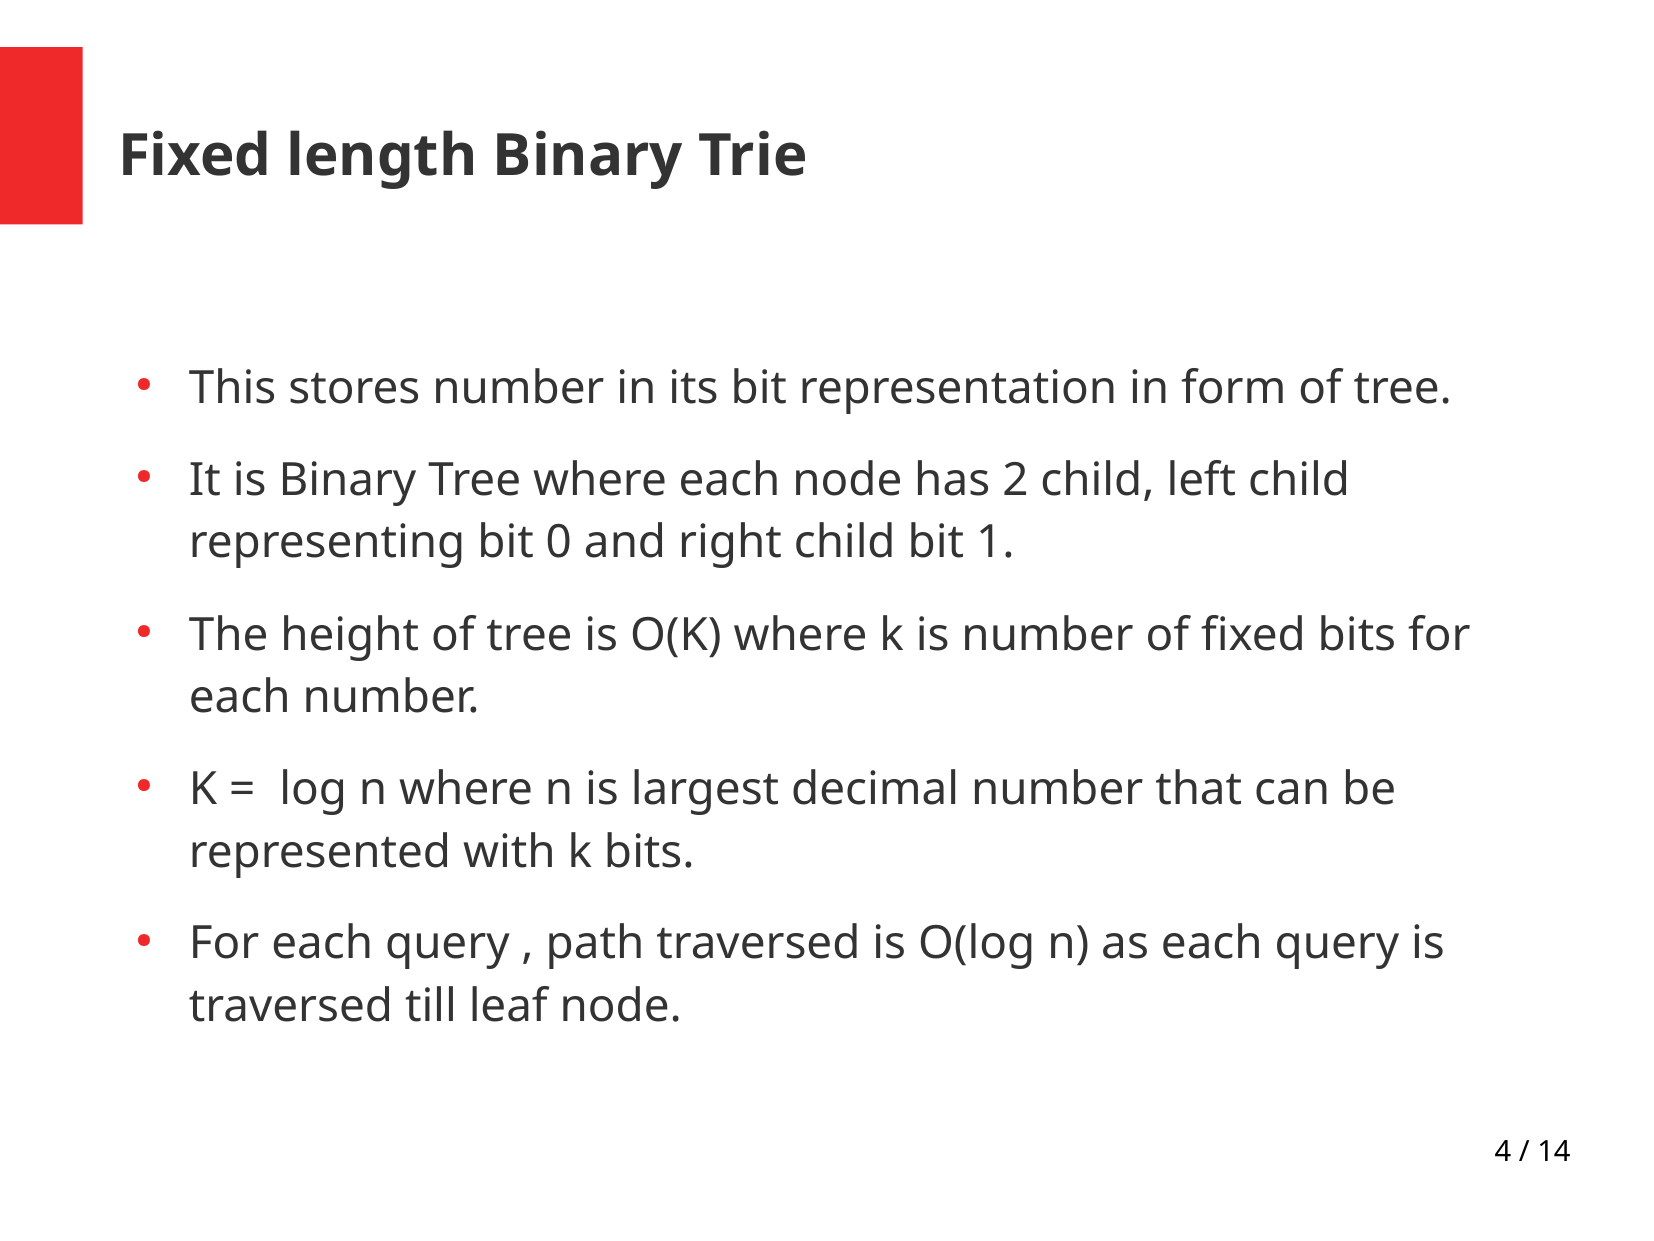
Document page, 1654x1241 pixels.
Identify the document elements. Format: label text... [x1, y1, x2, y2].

list This stores number in its bit representation in form of tree. It is Binary Tree where each node has 2 child, left child representing bit 0 and right child bit 1. The height of tree is O(K) where k is number of fixed bits for each number. K = log n where n is largest decimal number that can be represented with k bits. For each query , path traversed is O(log n) as each query is traversed till leaf node. [118, 354, 1536, 1074]
title Fixed length Binary Trie [118, 49, 1571, 257]
